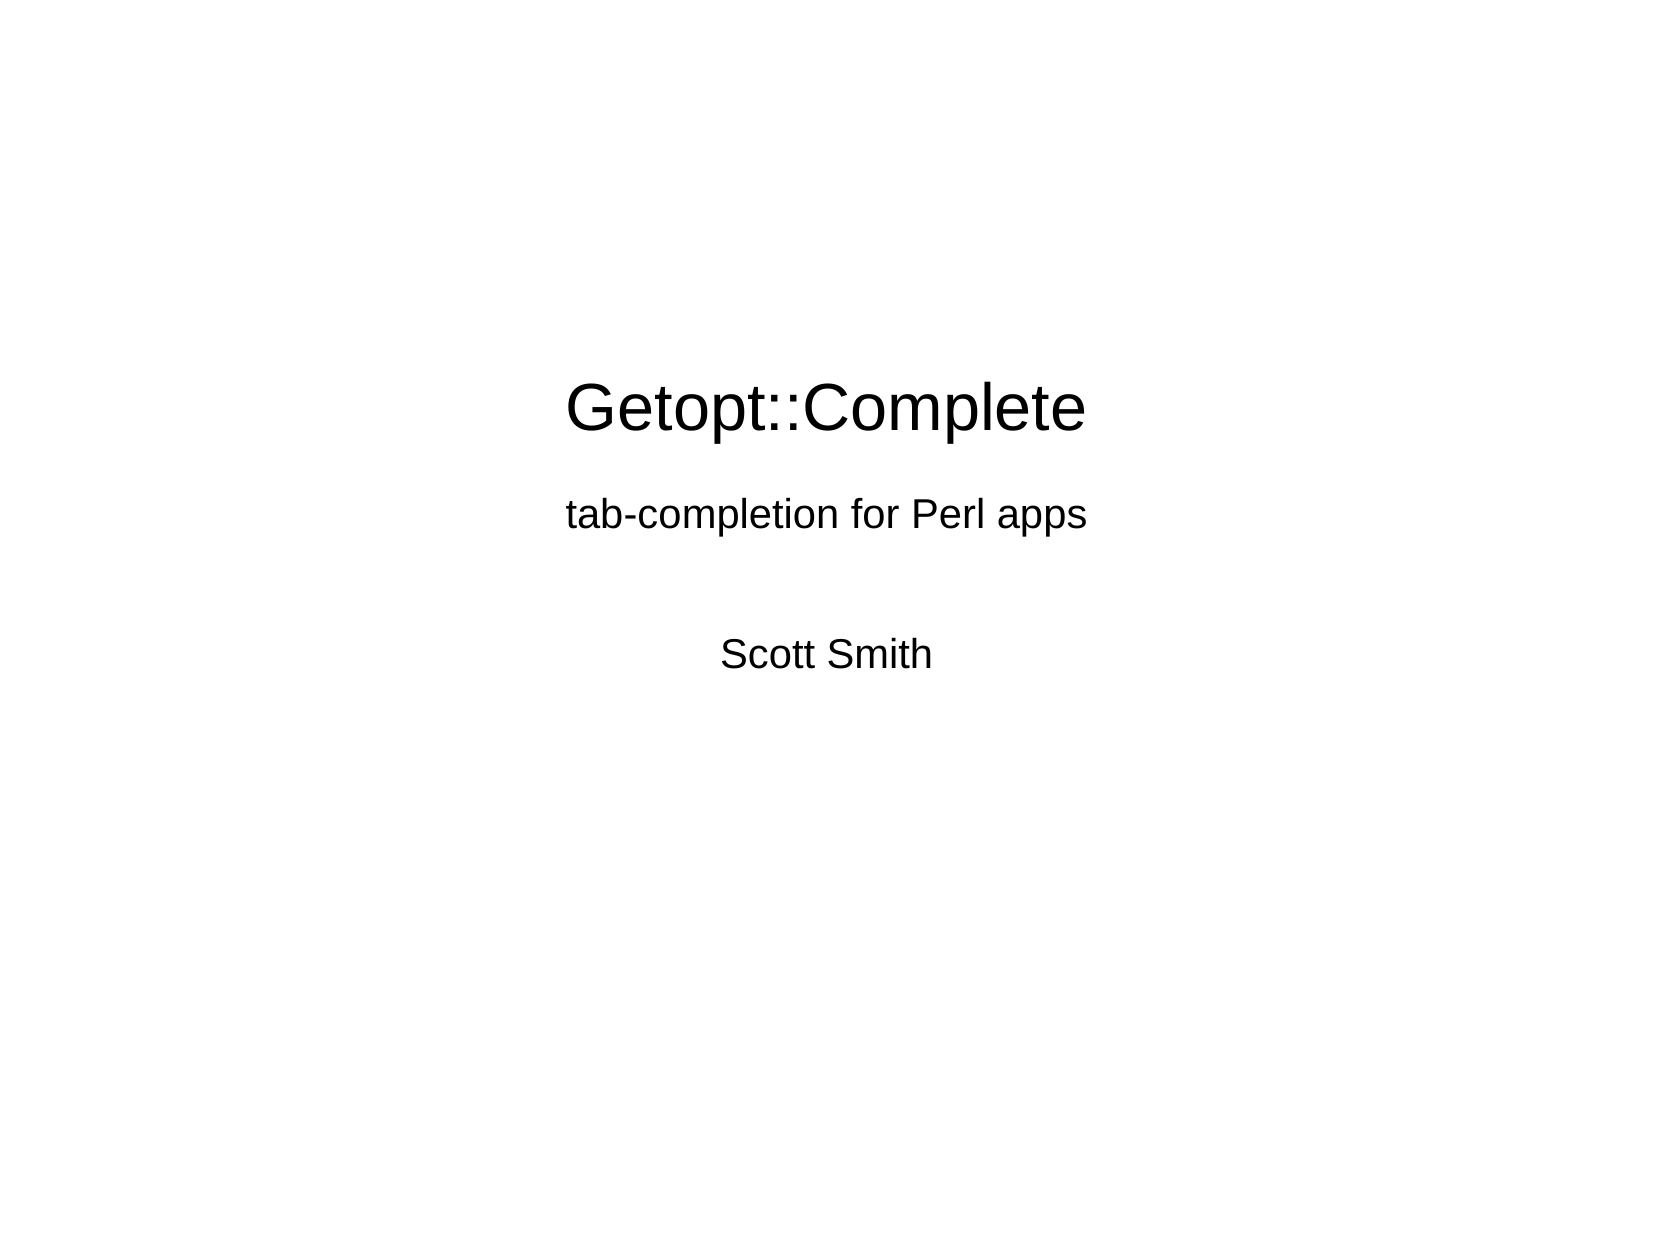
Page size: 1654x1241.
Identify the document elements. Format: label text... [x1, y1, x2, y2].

subtitle Getopt::Complete tab-completion for Perl apps Scott Smith [82, 49, 1571, 1109]
